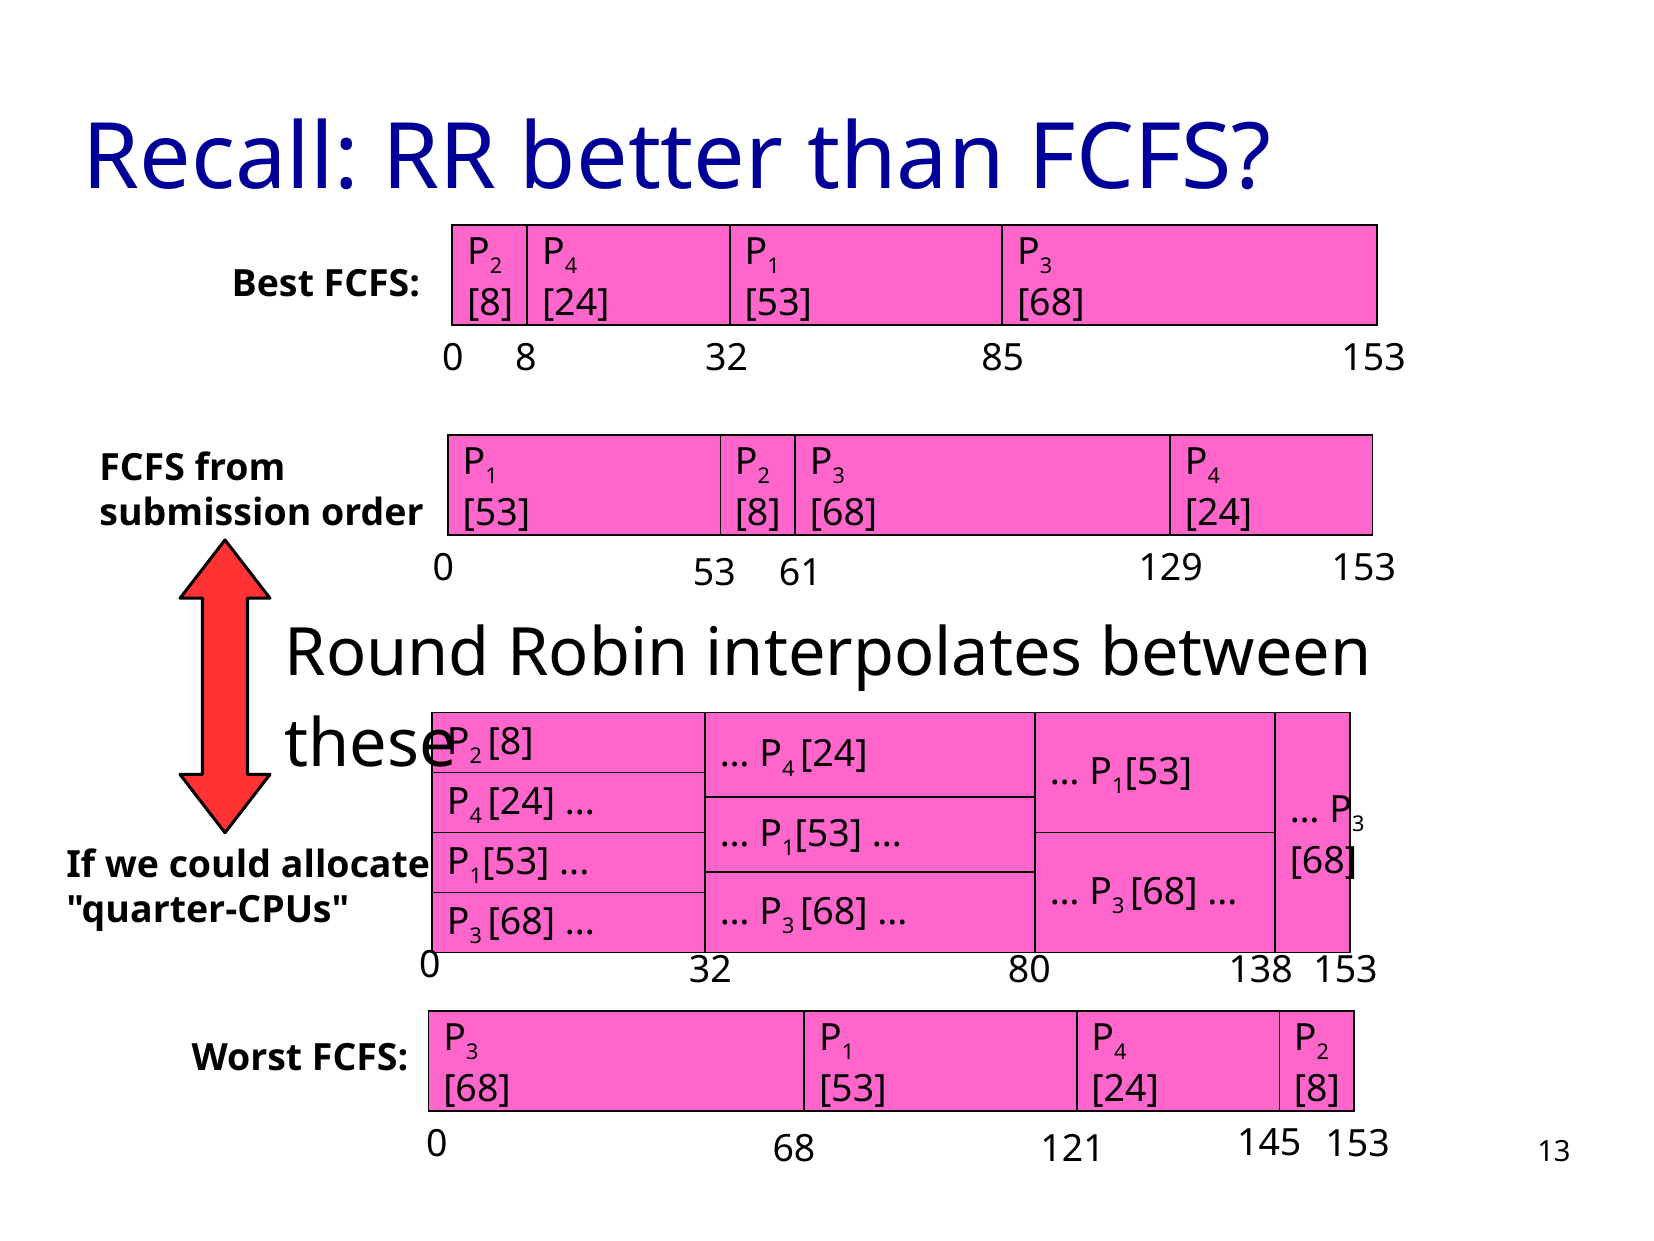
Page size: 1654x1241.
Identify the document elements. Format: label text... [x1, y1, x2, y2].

text_box 138 [1213, 953, 1298, 998]
text_box P4 [24] [527, 225, 729, 325]
text_box Round Robin interpolates between these [270, 597, 1561, 706]
text_box P4 [24] [1077, 1010, 1280, 1111]
text_box 0 [427, 325, 479, 386]
text_box P2 [8] [1280, 1010, 1355, 1111]
text_box 153 [1326, 325, 1421, 386]
text_box … P3 [68] ... [705, 871, 1035, 953]
text_box P2 [8] [432, 734, 447, 745]
text_box P3 [68] [428, 1010, 804, 1111]
text_box P4 [24] ... [432, 772, 705, 832]
text_box 0 [404, 932, 456, 993]
text_box P3 [68] [1002, 225, 1378, 325]
text_box 0 [417, 535, 469, 596]
text_box FCFS from submission order [84, 435, 439, 541]
text_box 153 [1310, 1111, 1405, 1171]
text_box 129 [1123, 535, 1218, 596]
text_box 53 [678, 540, 751, 597]
text_box P1[53] ... [446, 832, 705, 892]
text_box … P1[53] ... [705, 796, 1035, 871]
text_box 32 [690, 325, 763, 386]
text_box P1 [53] [729, 225, 1002, 325]
text_box 80 [993, 953, 1066, 998]
text_box 8 [500, 325, 552, 386]
text_box P2 [8] [452, 225, 527, 325]
text_box If we could allocate "quarter-CPUs" [51, 832, 446, 938]
text_box Best FCFS: [216, 252, 436, 312]
text_box [180, 539, 271, 833]
text_box 68 [757, 1116, 831, 1176]
text_box Worst FCFS: [176, 1025, 424, 1086]
text_box 61 [764, 540, 837, 597]
text_box … P1[53] [1035, 712, 1275, 832]
text_box P2 [8] [432, 712, 705, 772]
text_box P1 [53] [804, 1010, 1077, 1111]
text_box 0 [411, 1111, 463, 1171]
title Recall: RR better than FCFS? [82, 49, 1571, 257]
text_box P3 [68] [794, 435, 1170, 536]
text_box 85 [966, 325, 1040, 386]
text_box … P3 [68] ... [1035, 832, 1275, 953]
text_box P4 [24] [1170, 435, 1373, 536]
text_box P2 [8] [721, 435, 794, 536]
text_box … P4 [24] [705, 712, 1035, 796]
text_box P3 [68] ... [446, 892, 705, 953]
text_box P1 [53] [447, 435, 721, 536]
text_box 145 [1222, 1110, 1317, 1171]
text_box 32 [674, 937, 747, 998]
text_box 121 [1025, 1116, 1120, 1176]
text_box … P3 [68] [1275, 712, 1351, 953]
text_box 153 [1316, 535, 1411, 596]
text_box 153 [1298, 937, 1393, 998]
